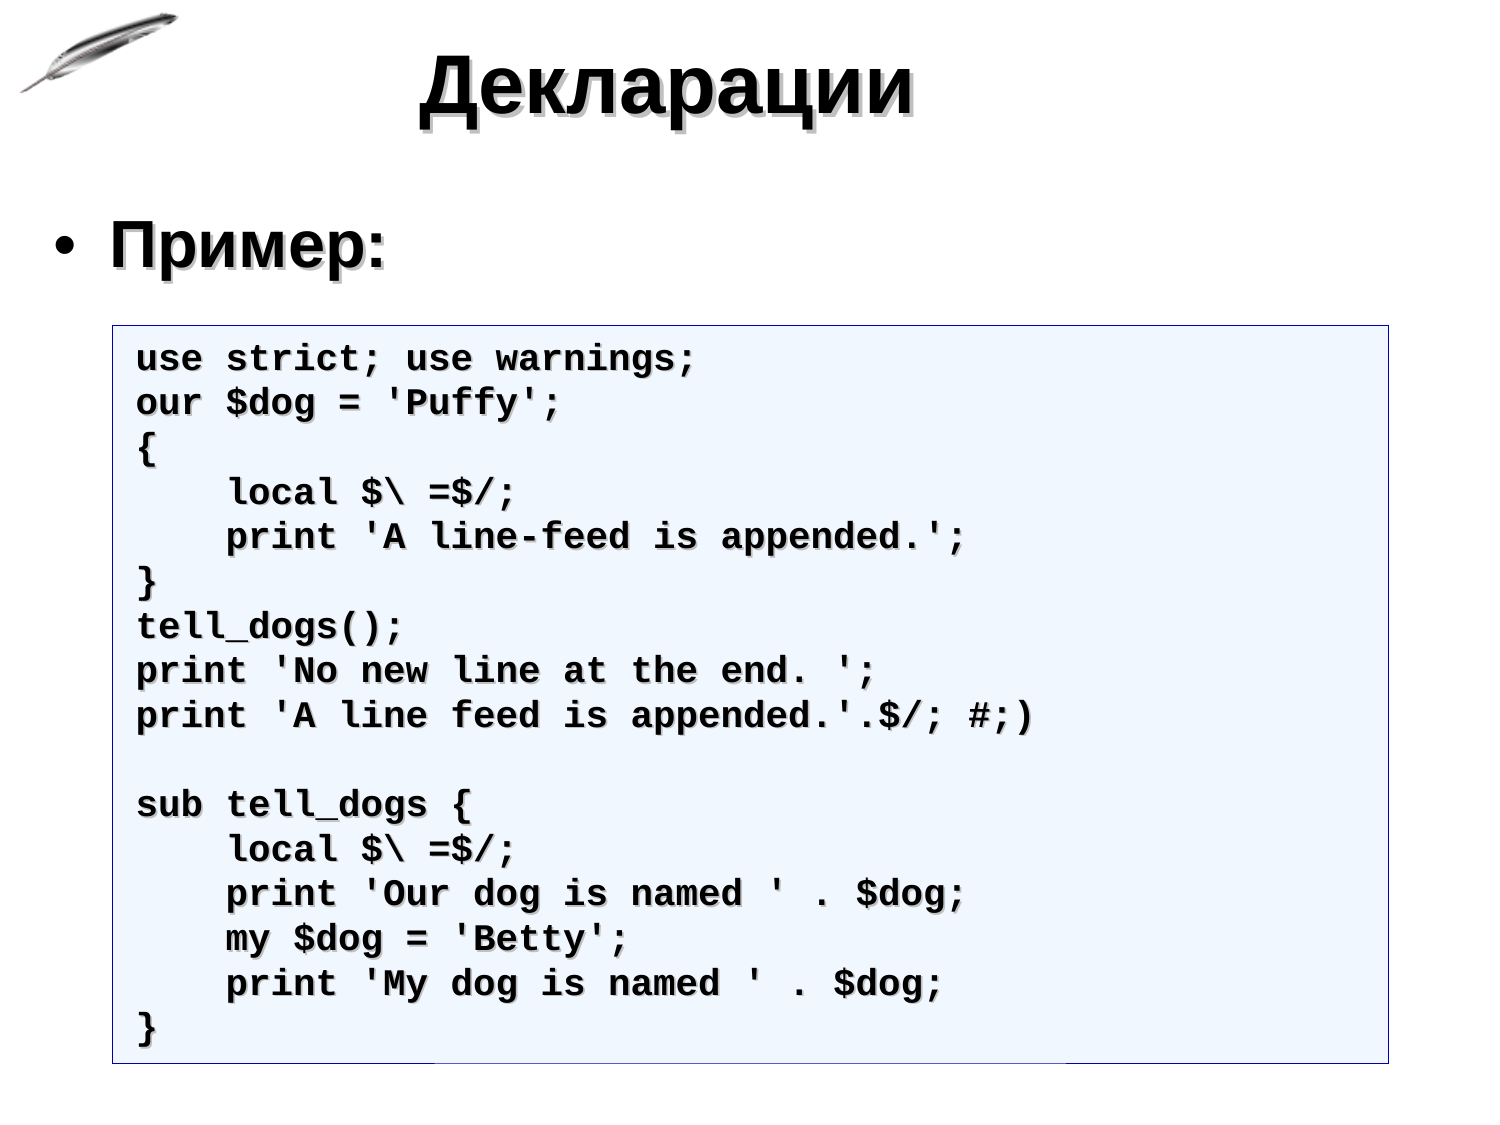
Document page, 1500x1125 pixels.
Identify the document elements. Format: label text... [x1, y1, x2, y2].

picture [16, 11, 184, 95]
text_box use strict; use warnings; our $dog = 'Puffy'; { local $\ =$/; print 'A line-feed is appended.'; } tell_dogs(); print 'No new line at the end. '; print 'A line feed is appended.'.$/; #;) sub tell_dogs { local $\ =$/; print 'Our dog is named ' . $dog; my $dog = 'Betty'; print 'My dog is named ' . $dog; } [112, 324, 1388, 1063]
list Пример: [53, 207, 1447, 1084]
title Декларации [419, 0, 1459, 179]
